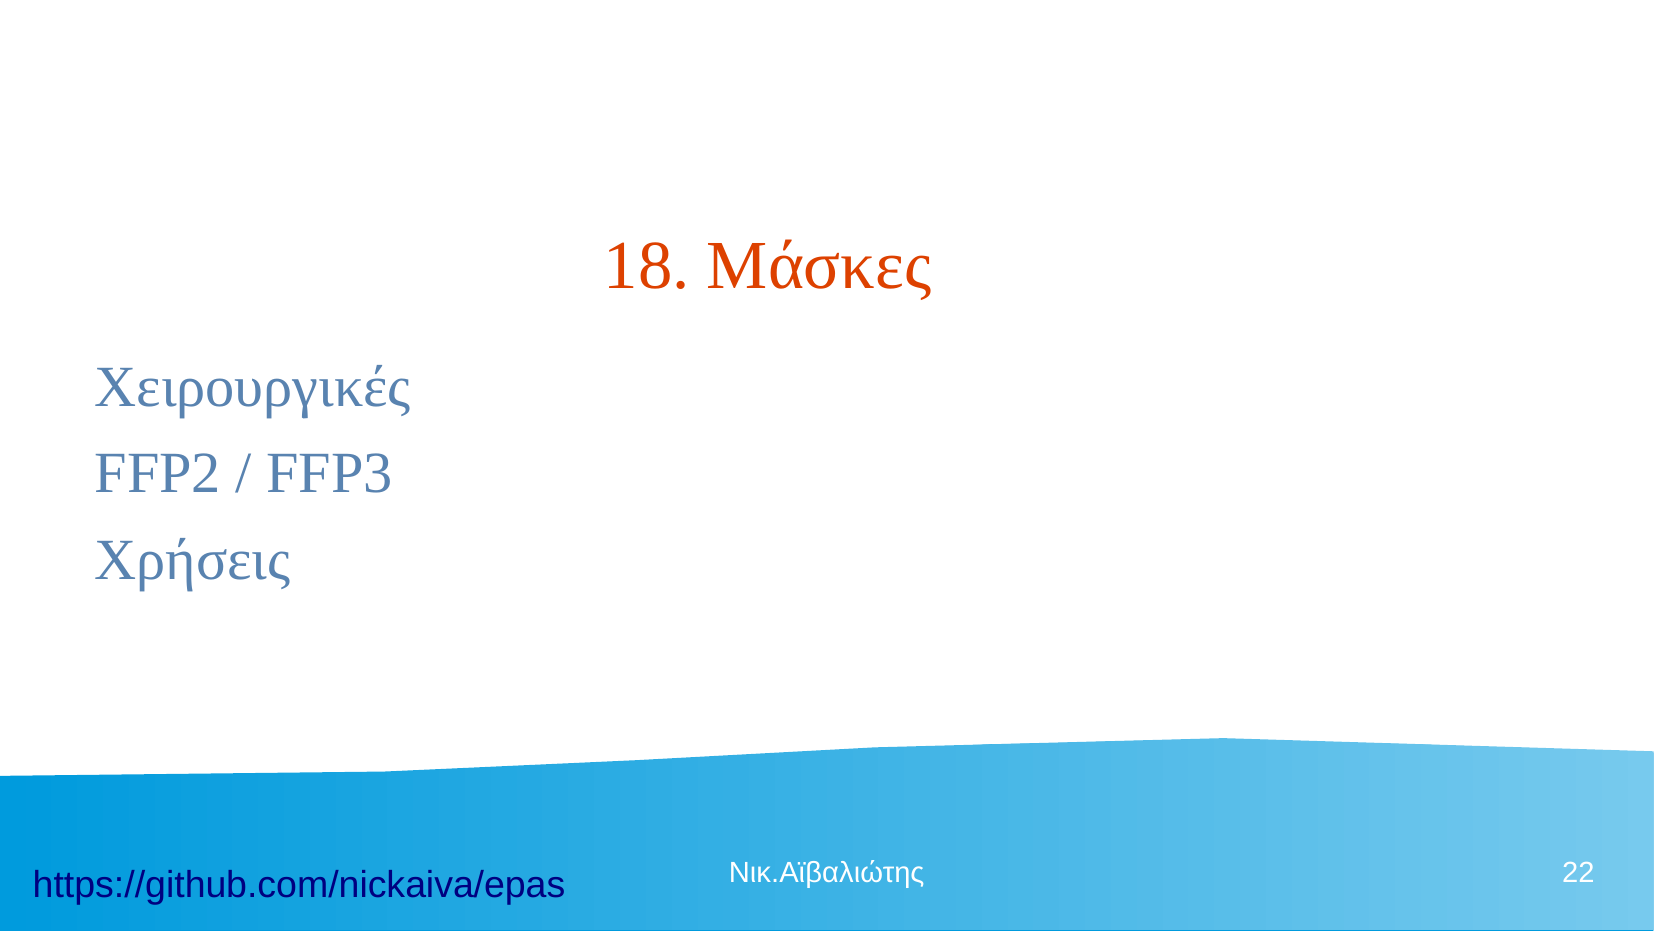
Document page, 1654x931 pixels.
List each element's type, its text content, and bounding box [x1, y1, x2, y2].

list Χειρουργικές FFP2 / FFP3 Χρήσεις [59, 354, 1595, 680]
title 18. Μάσκες [29, 177, 1506, 355]
